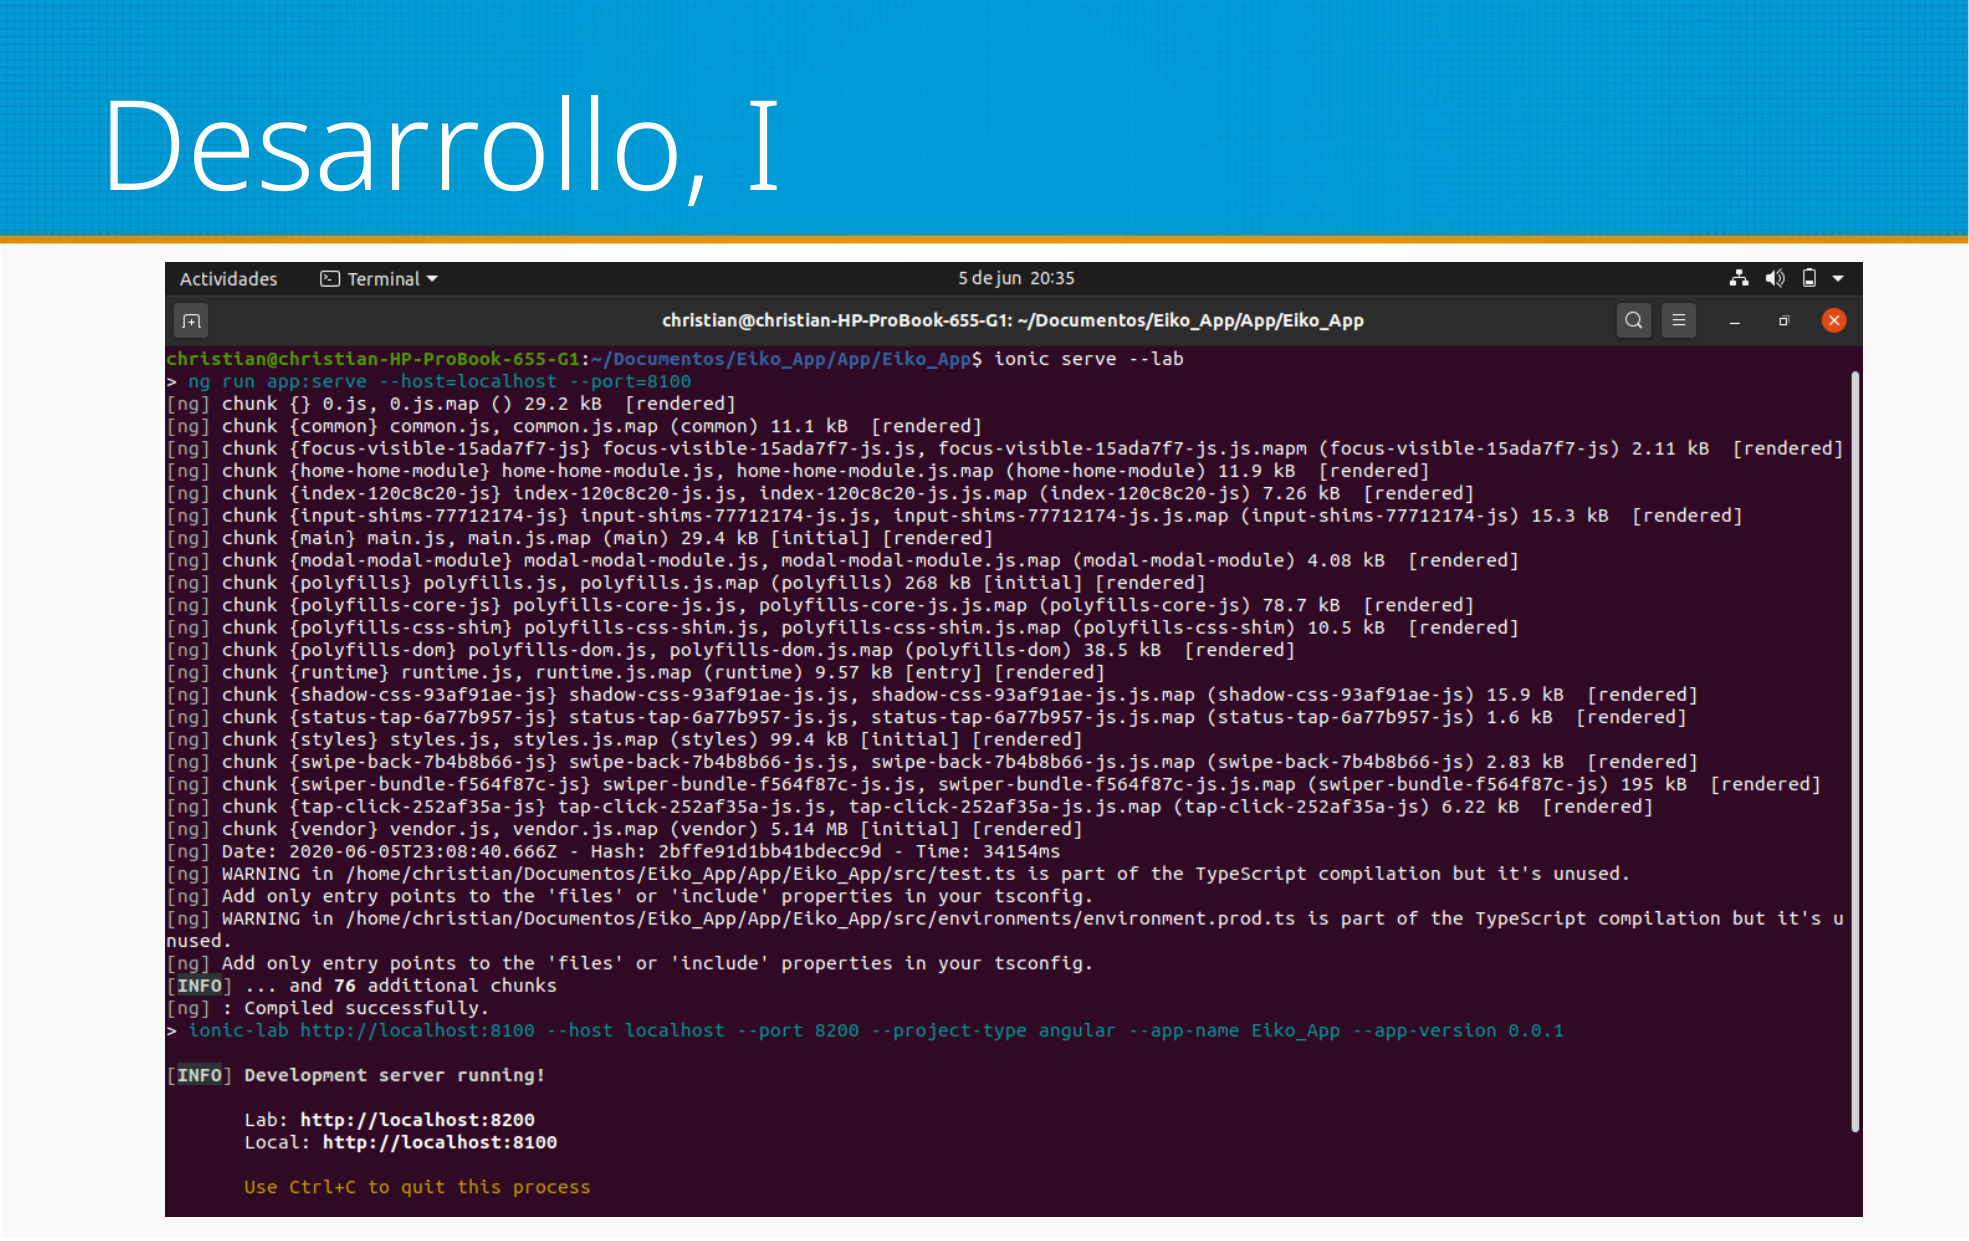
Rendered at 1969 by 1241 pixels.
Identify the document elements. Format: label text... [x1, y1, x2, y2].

title Desarrollo, I [98, 19, 1870, 227]
picture [0, 233, 1969, 1241]
